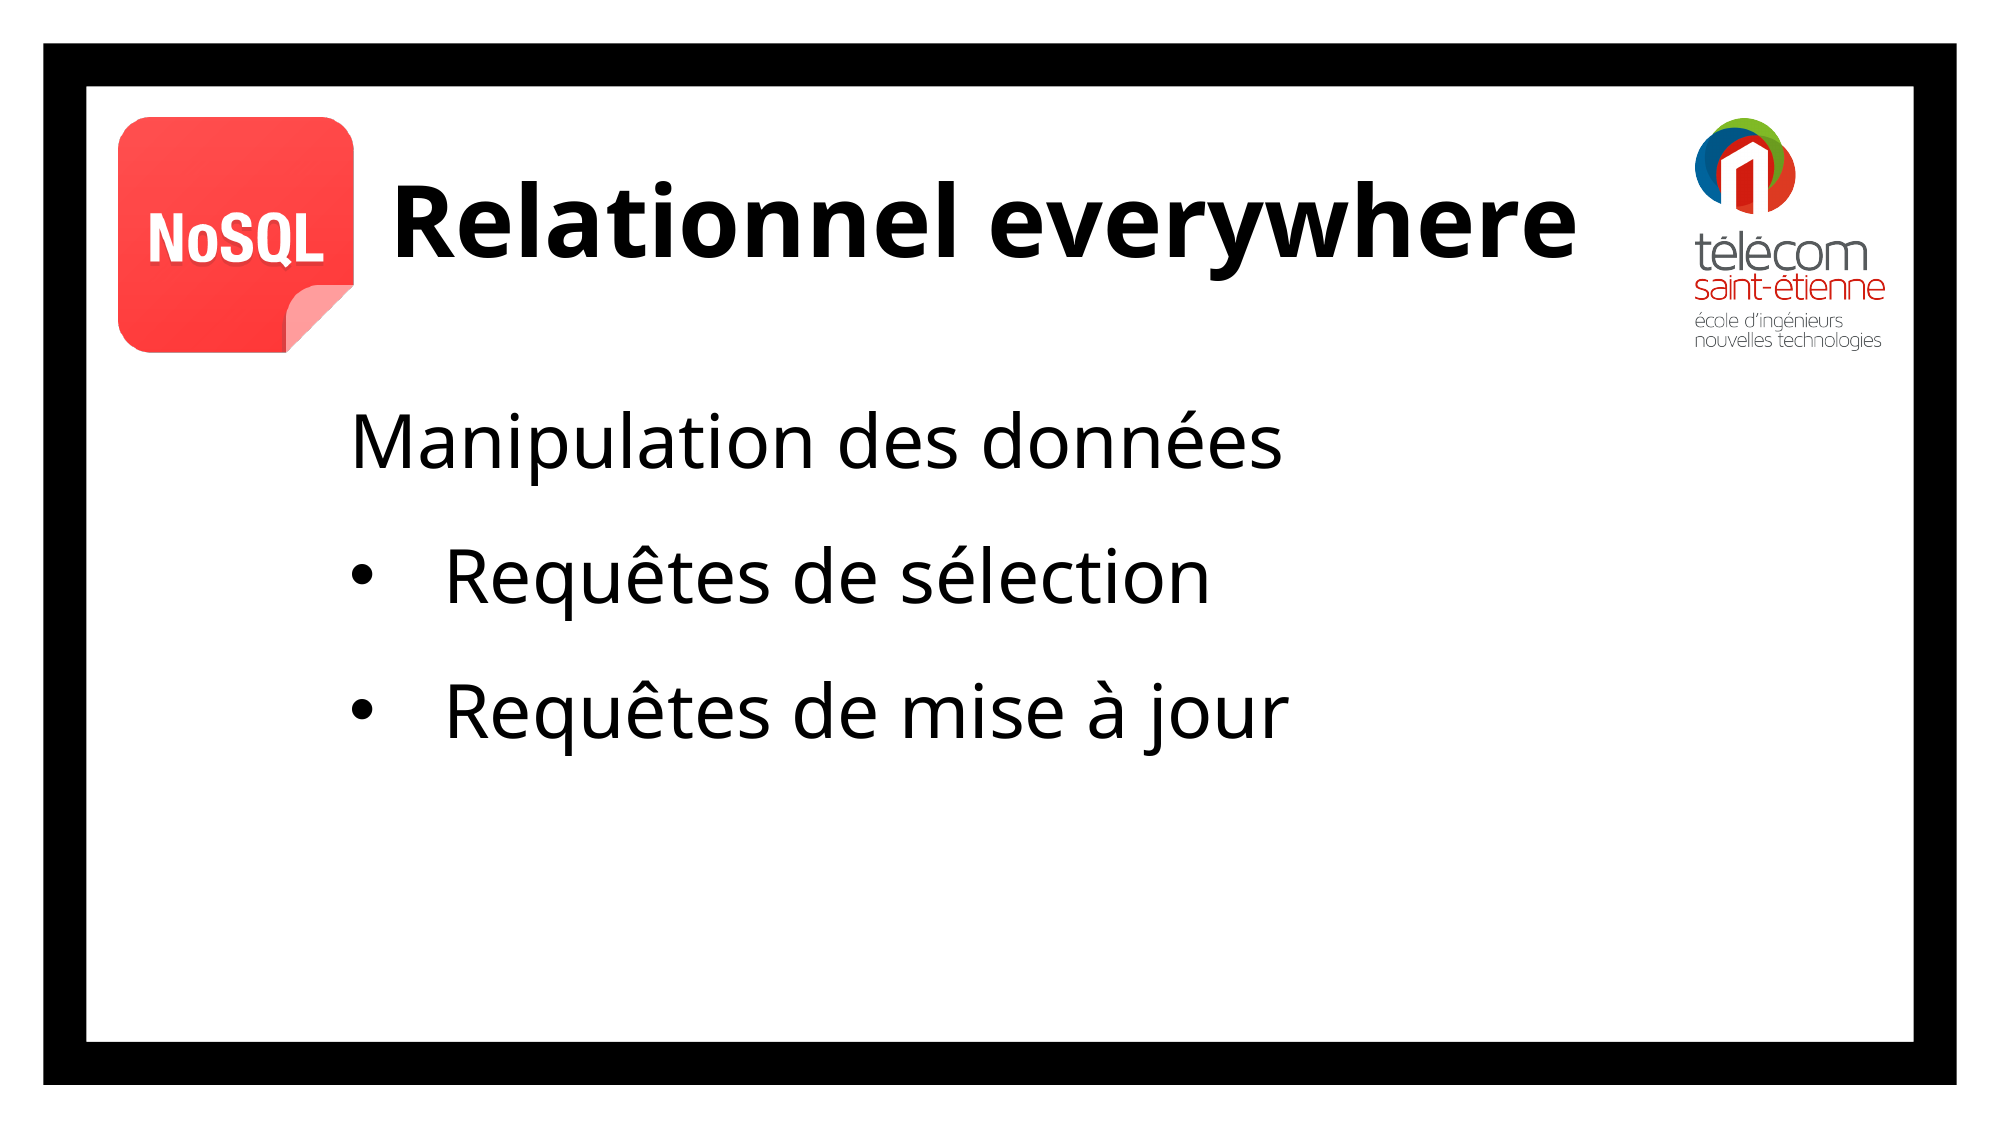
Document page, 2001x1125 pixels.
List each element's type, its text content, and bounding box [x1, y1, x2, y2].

title Relationnel everywhere [370, 138, 1695, 304]
picture [101, 100, 370, 369]
picture [1695, 118, 1885, 351]
text_box Manipulation des données Requêtes de sélection Requêtes de mise à jour [334, 341, 1757, 766]
